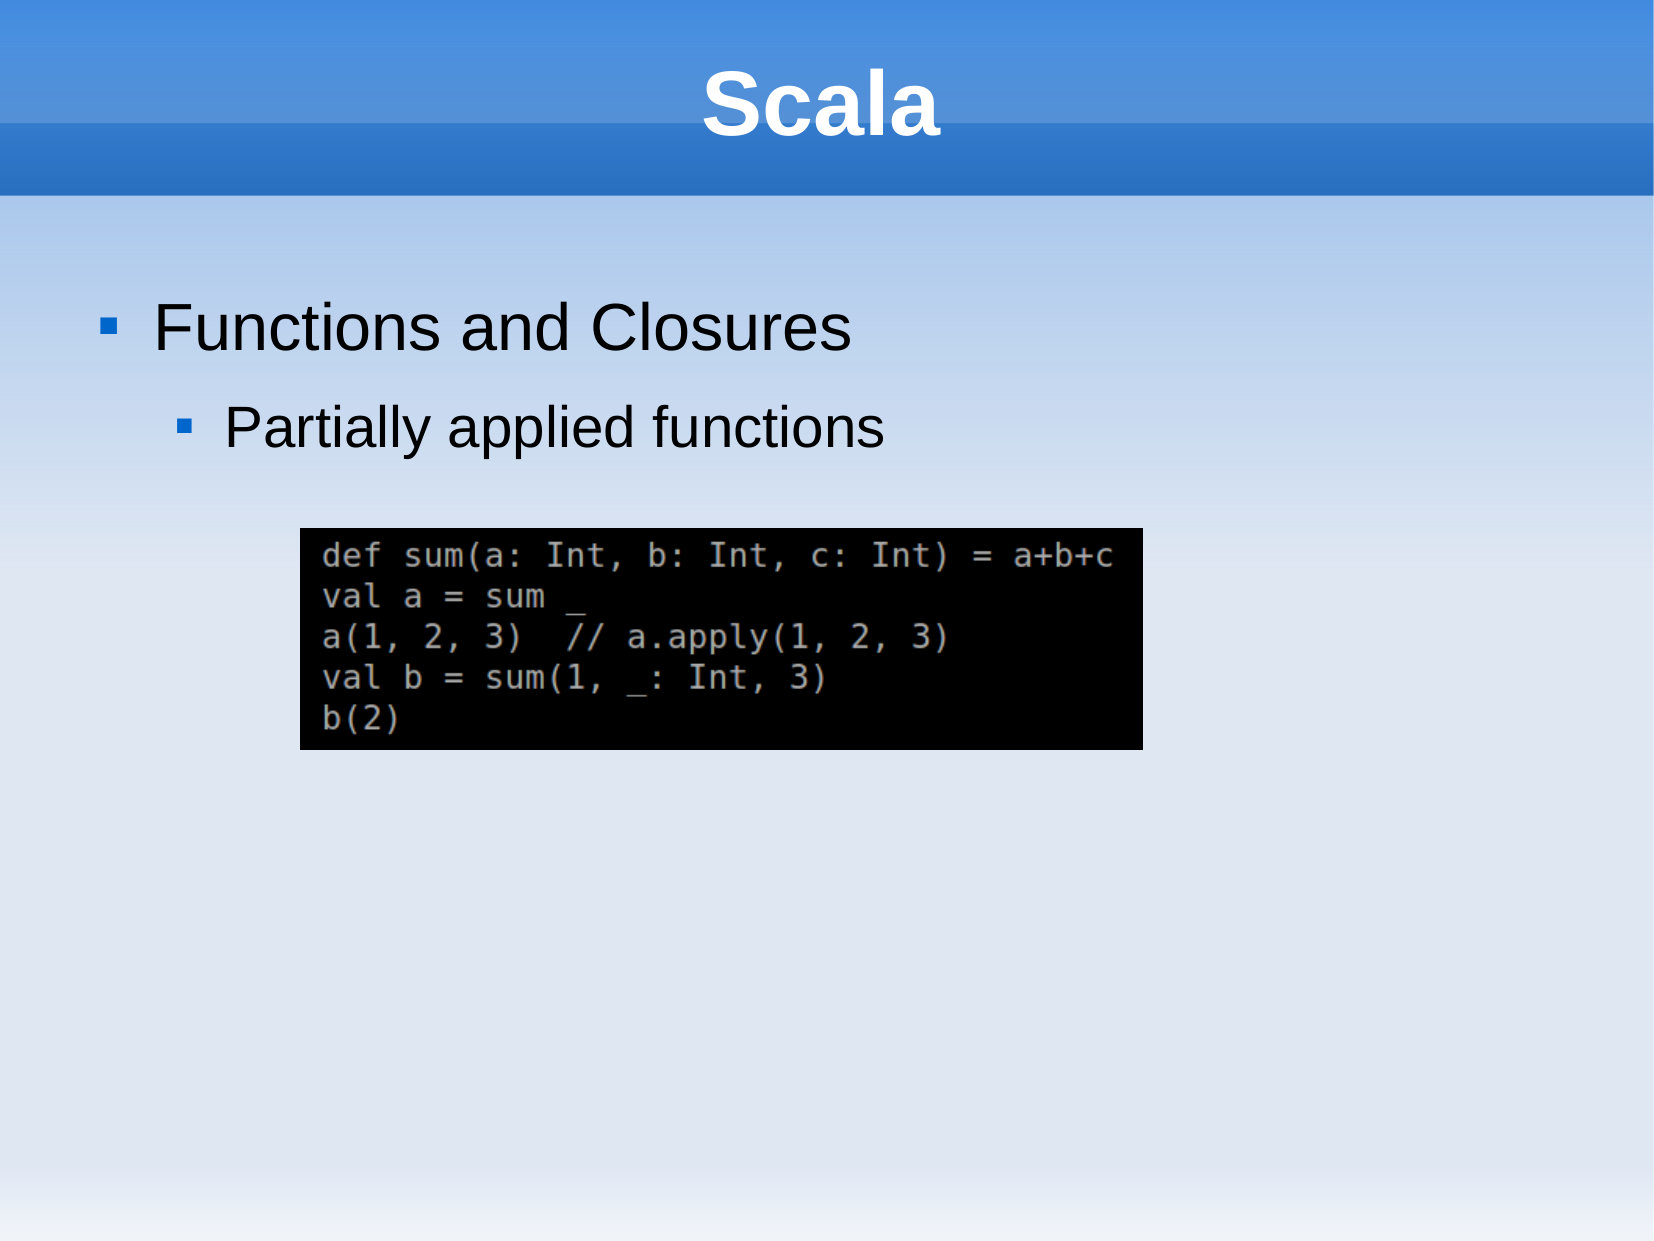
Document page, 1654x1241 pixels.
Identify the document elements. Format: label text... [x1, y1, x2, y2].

picture [0, 0, 1654, 1241]
list Functions and Closures Partially applied functions [82, 290, 1571, 1109]
title Scala [76, 0, 1565, 208]
